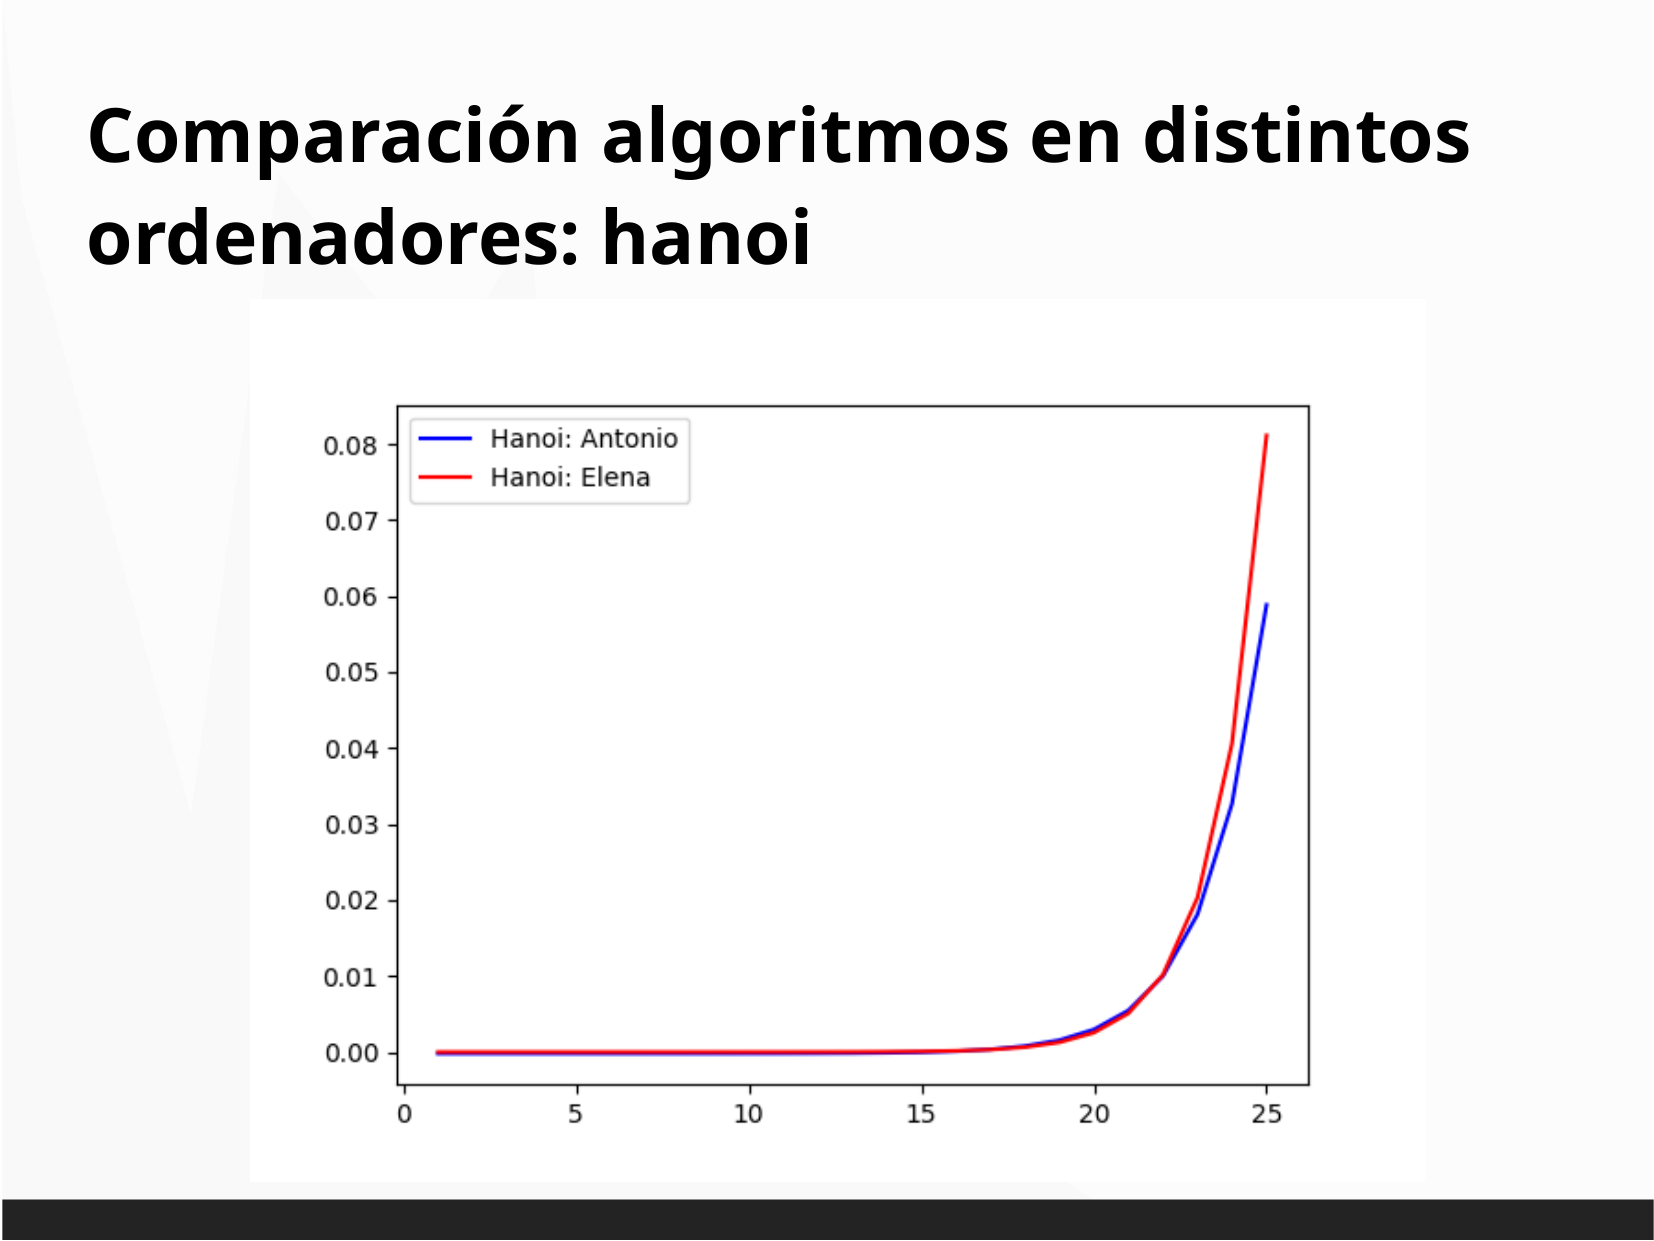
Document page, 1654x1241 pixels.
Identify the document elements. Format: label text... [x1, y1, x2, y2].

picture [2, 0, 1654, 1241]
title Comparación algoritmos en distintos ordenadores: hanoi [86, 37, 1576, 332]
